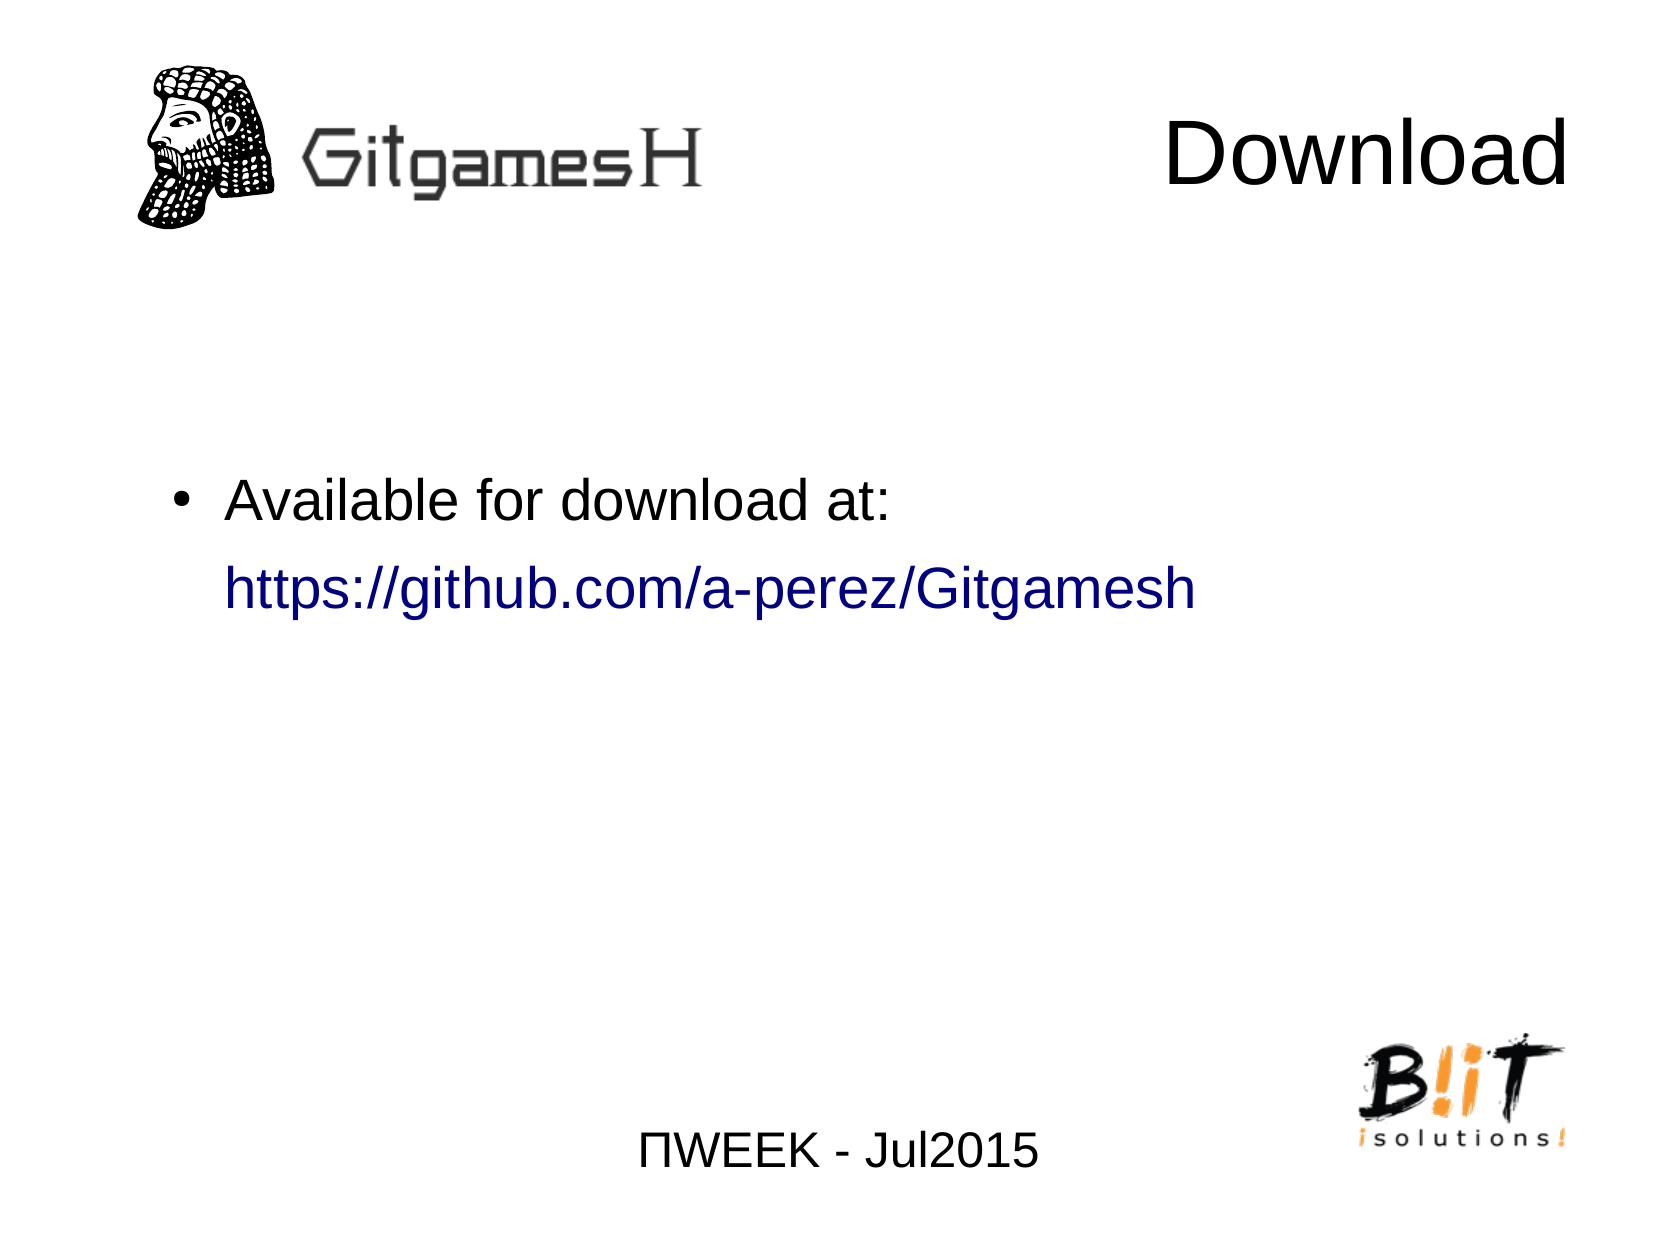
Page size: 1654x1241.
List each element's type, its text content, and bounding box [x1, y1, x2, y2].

list Available for download at: https://github.com/a-perez/Gitgamesh [82, 290, 1571, 1109]
title Download [82, 49, 1571, 257]
list ΠWEEK - Jul2015 [59, 1122, 1548, 1182]
picture [1358, 1109, 1565, 1152]
picture [118, 58, 709, 237]
